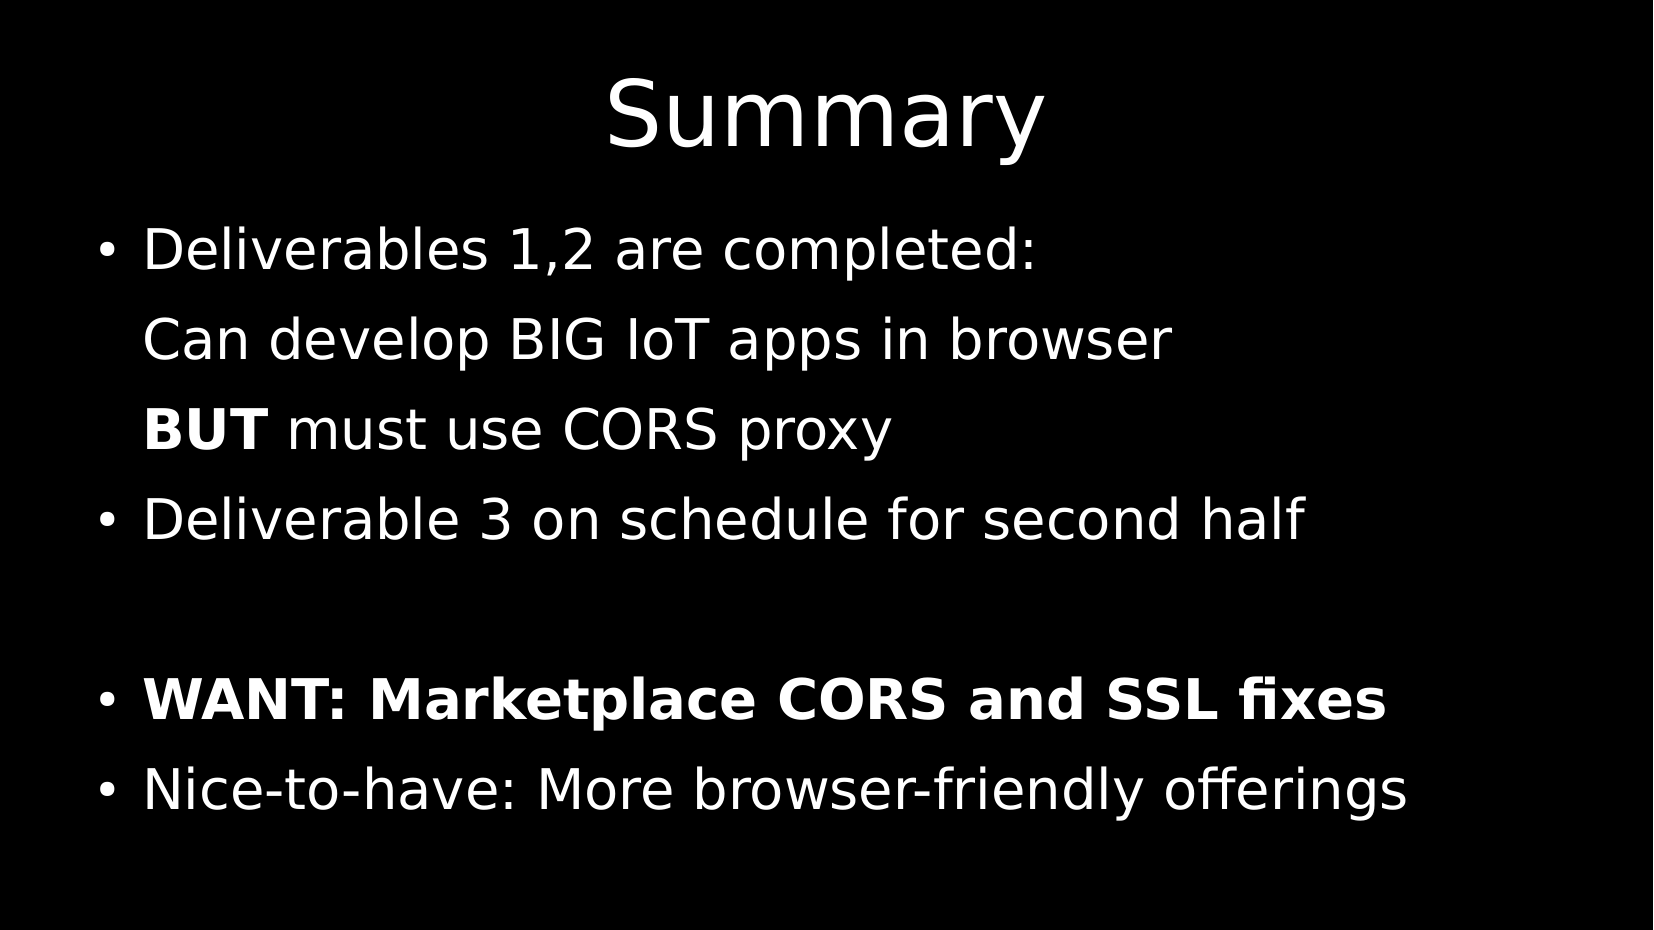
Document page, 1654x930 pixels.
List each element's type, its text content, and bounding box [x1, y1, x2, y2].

list Deliverables 1,2 are completed: Can develop BIG IoT apps in browser BUT must use CORS proxy Deliverable 3 on schedule for second half WANT: Marketplace CORS and SSL fixes Nice-to-have: More browser-friendly offerings [82, 217, 1653, 826]
title Summary [82, 37, 1571, 193]
